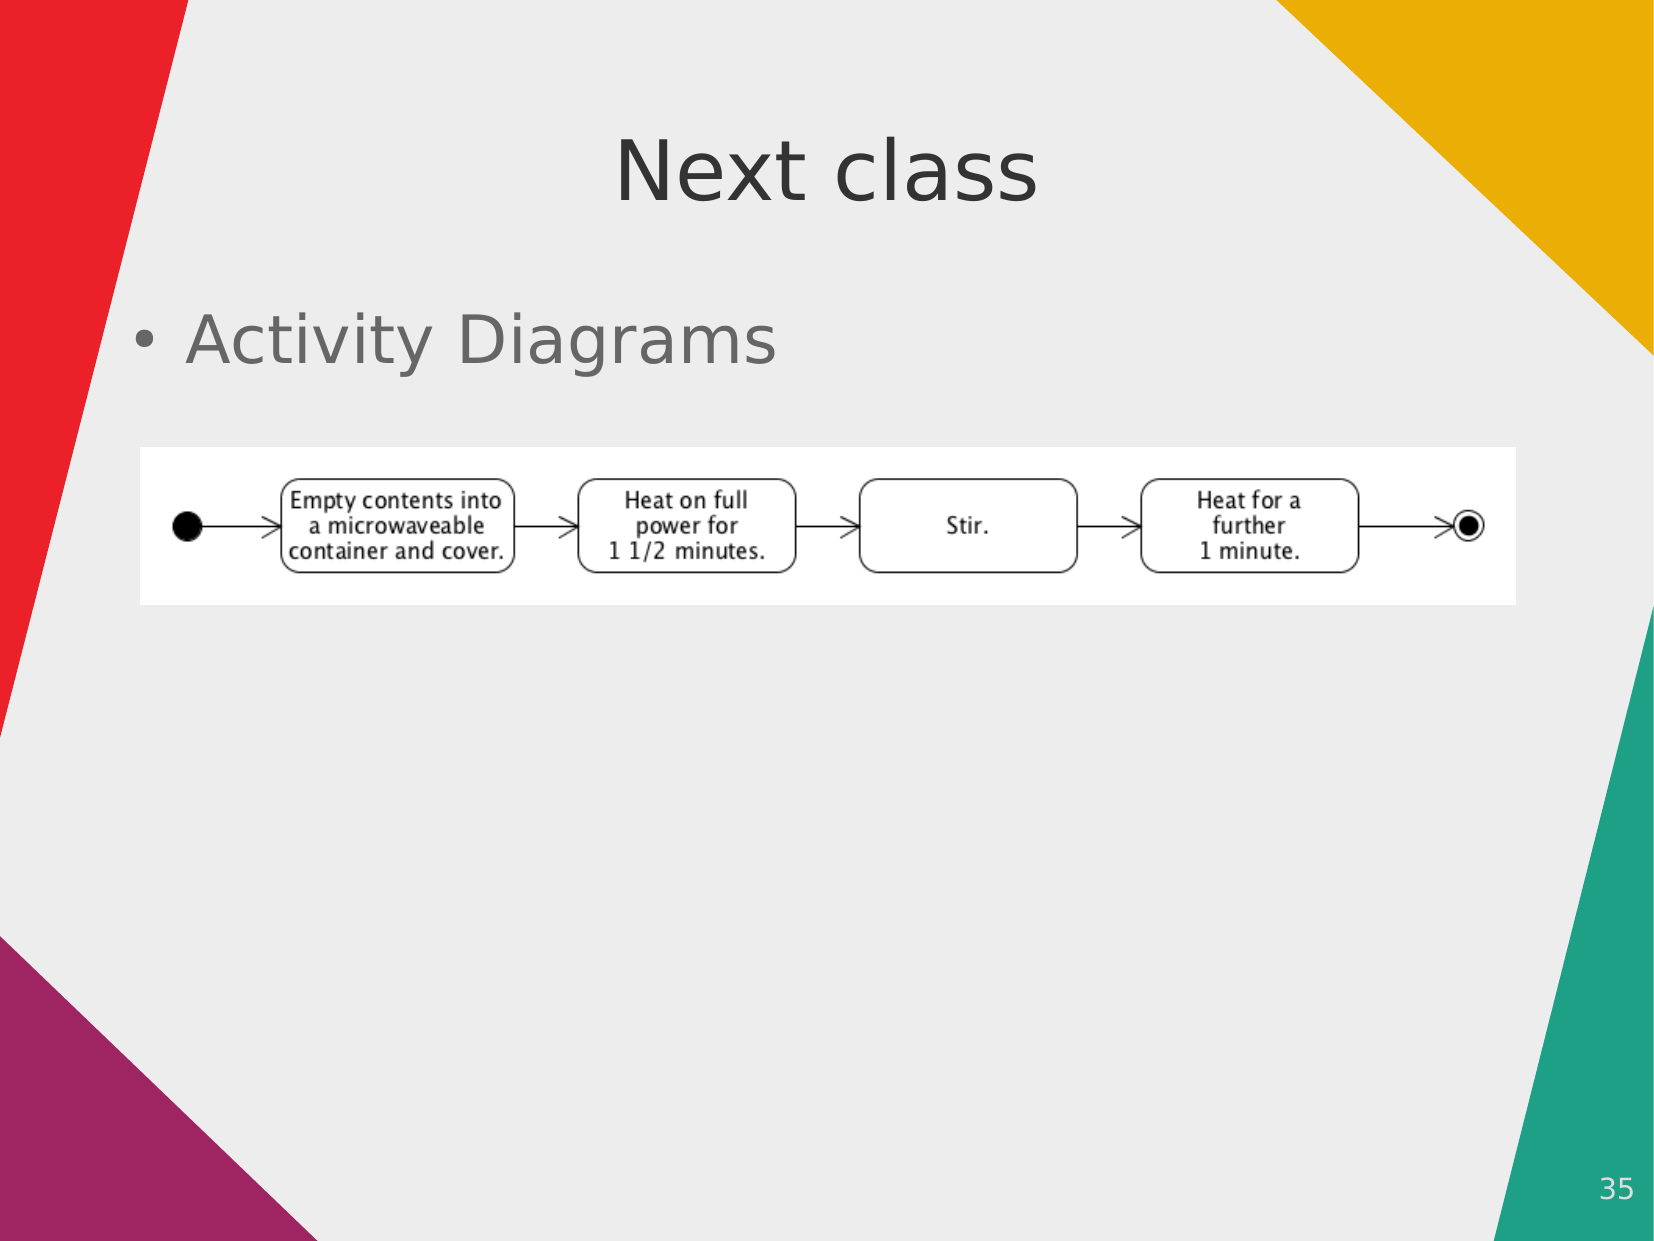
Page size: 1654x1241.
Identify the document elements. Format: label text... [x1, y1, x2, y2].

list Activity Diagrams [114, 302, 1539, 1033]
picture [140, 447, 1516, 605]
title Next class [114, 73, 1539, 271]
